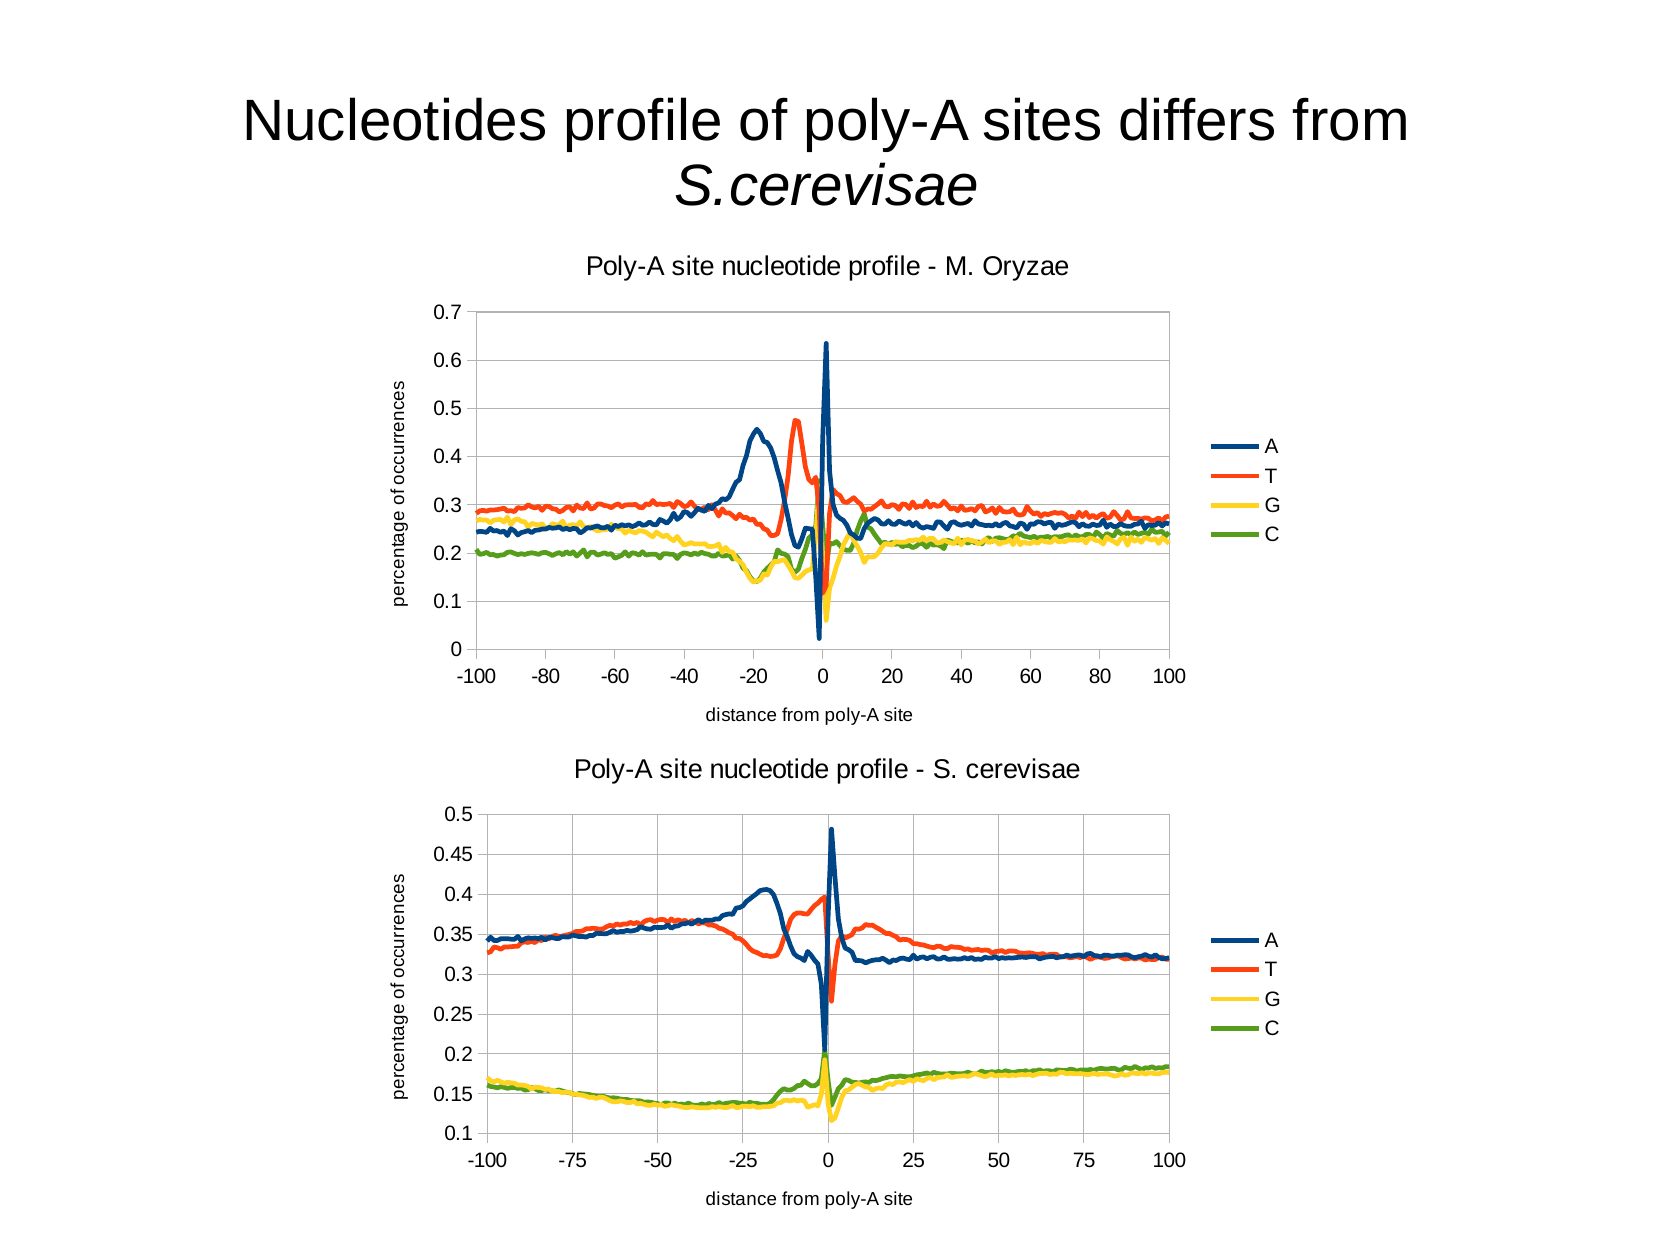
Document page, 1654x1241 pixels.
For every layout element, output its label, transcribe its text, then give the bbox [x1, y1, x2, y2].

chart [354, 225, 1300, 1241]
title Nucleotides profile of poly-A sites differs from S.cerevisae [82, 49, 1571, 257]
